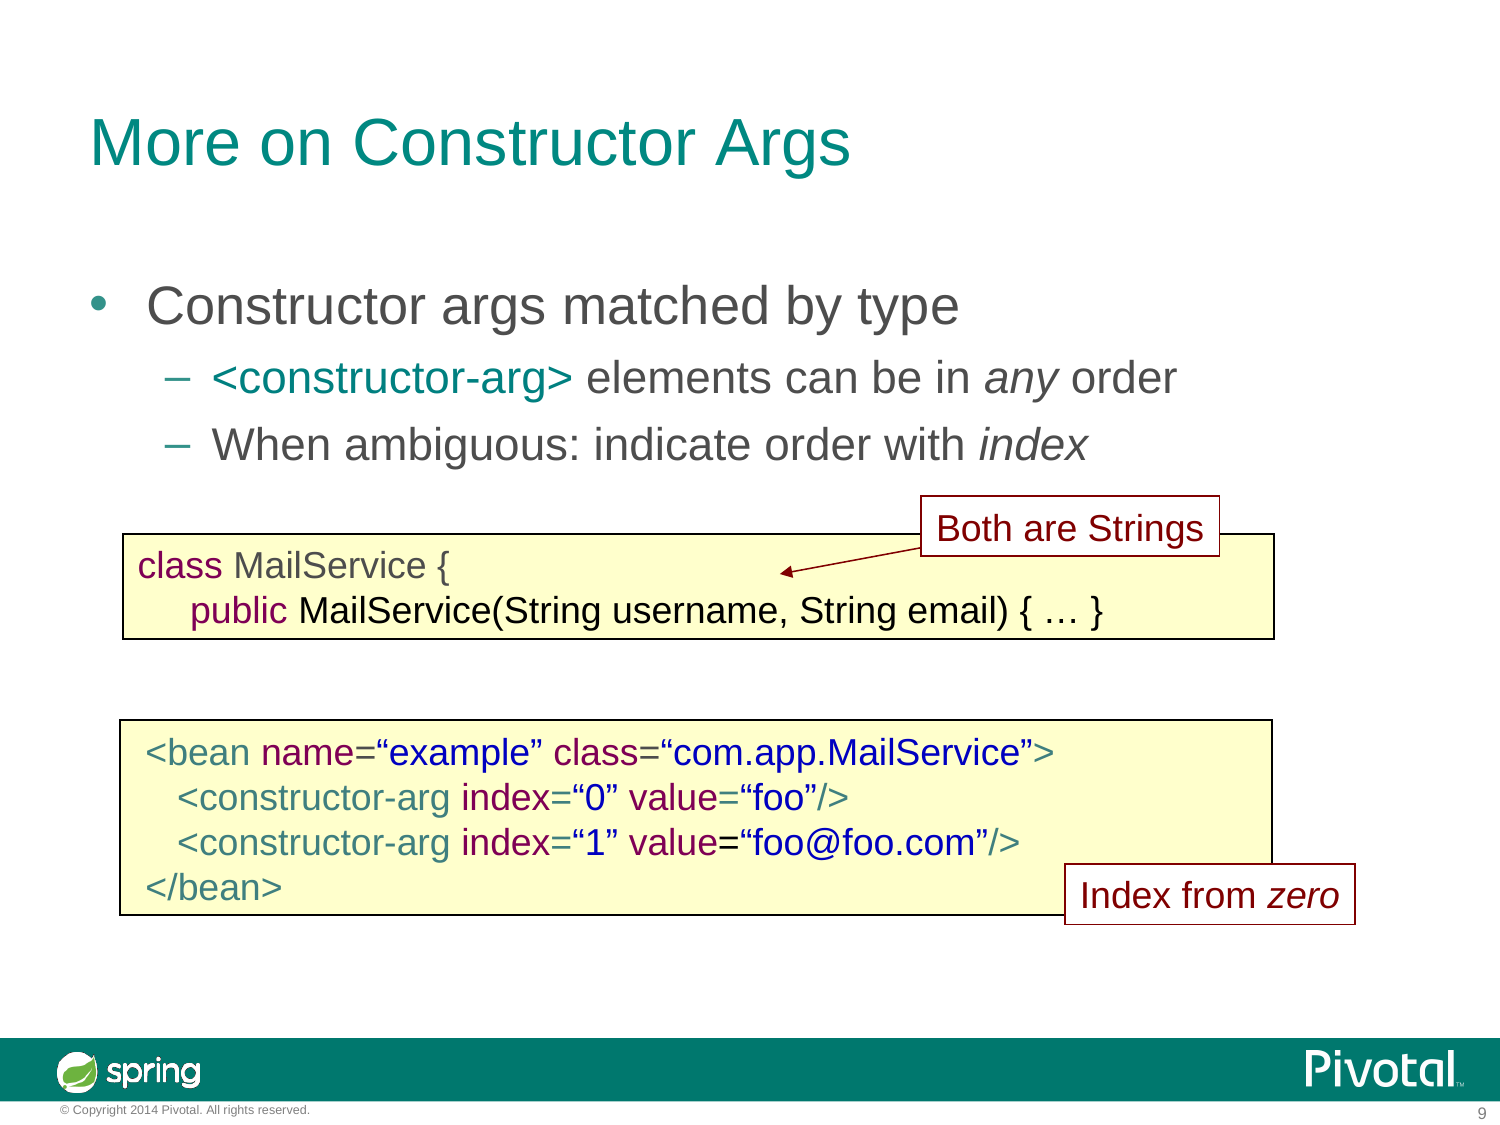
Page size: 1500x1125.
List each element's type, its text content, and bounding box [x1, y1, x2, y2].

list Constructor args matched by type <constructor-arg> elements can be in any order When ambiguous: indicate order with index [75, 262, 1426, 1005]
text_box Both are Strings [921, 495, 1220, 557]
text_box class MailService { public MailService(String username, String email) { … } [123, 533, 1274, 640]
picture [1306, 1050, 1464, 1087]
title More on Constructor Args [75, 45, 1426, 233]
text_box <bean name=“example” class=“com.app.MailService”> <constructor-arg index=“0” value=“foo”/> <constructor-arg index=“1” value=“foo@foo.com”/> </bean> [120, 719, 1273, 916]
picture [32, 1041, 210, 1103]
text_box Index from zero [1065, 863, 1355, 925]
